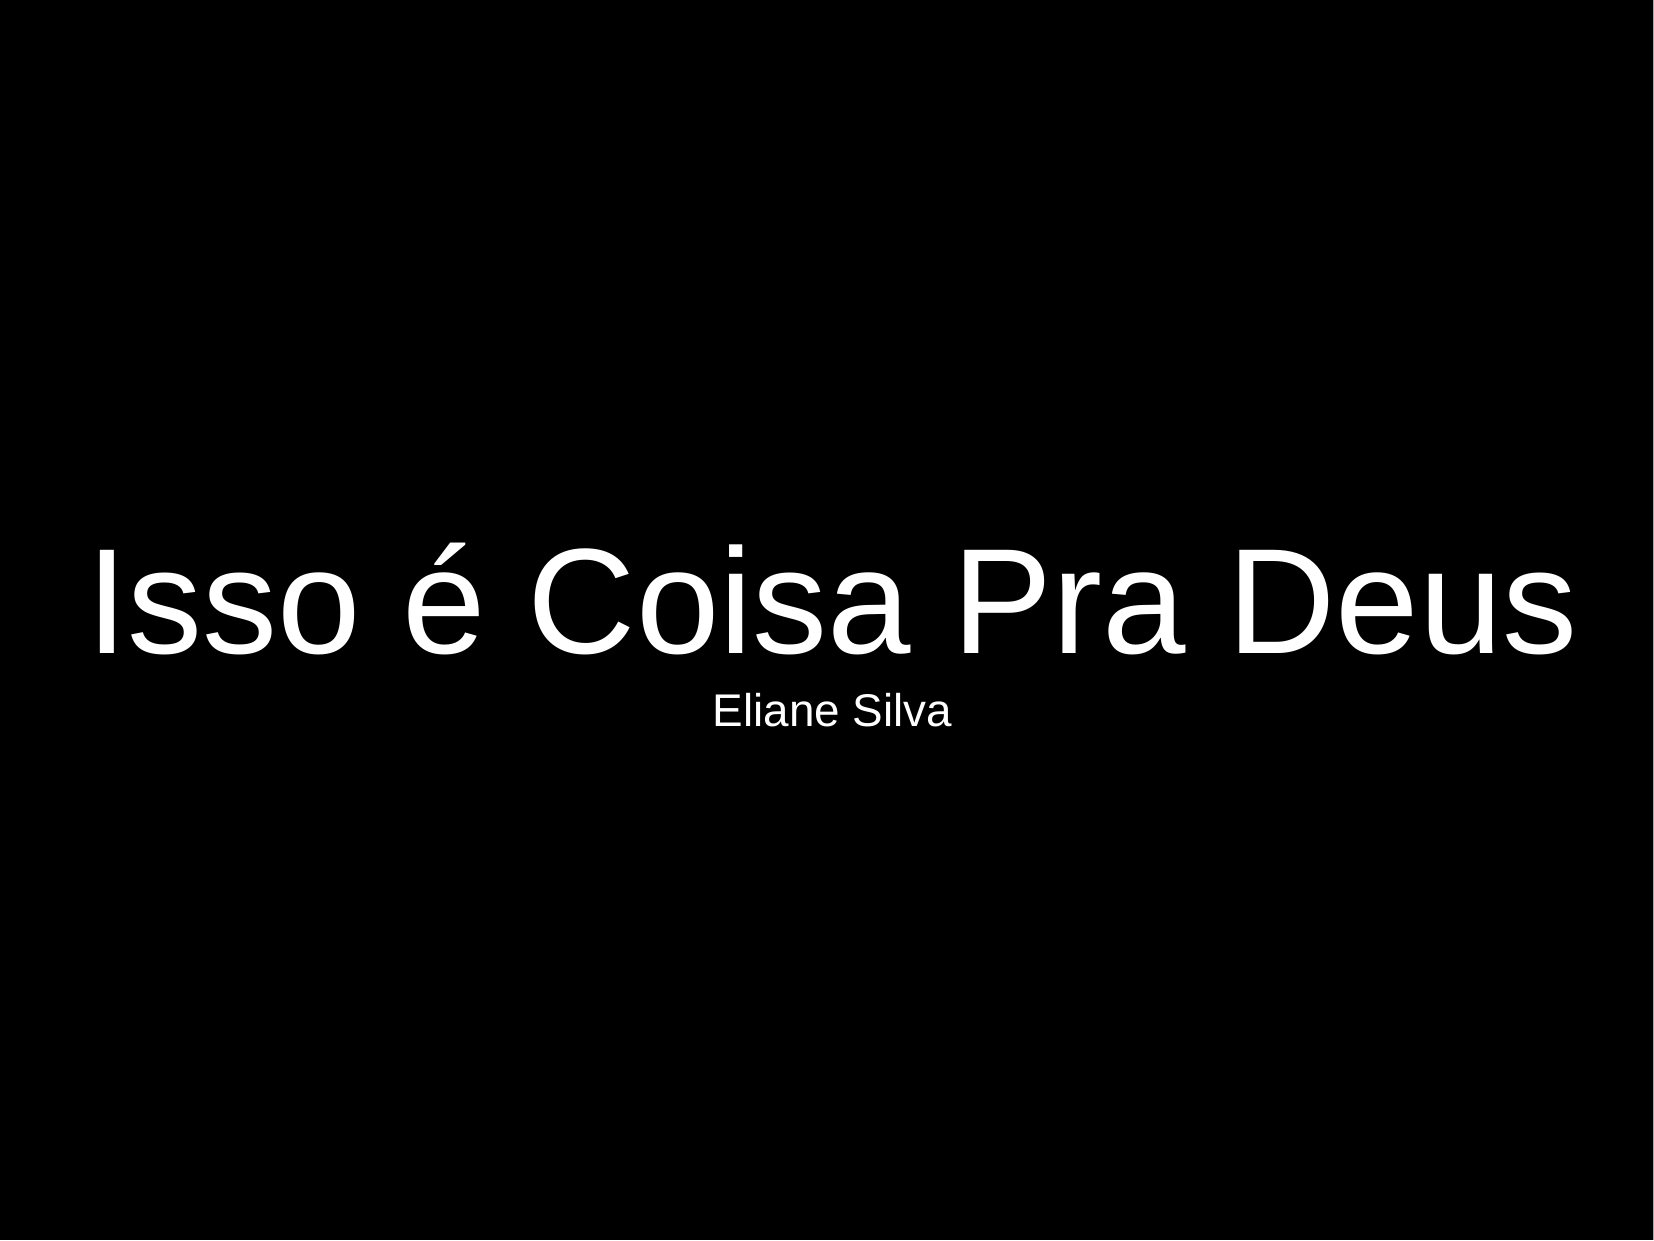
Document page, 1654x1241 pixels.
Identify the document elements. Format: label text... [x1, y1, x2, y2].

subtitle Isso é Coisa Pra Deus Eliane Silva [35, 49, 1630, 1205]
